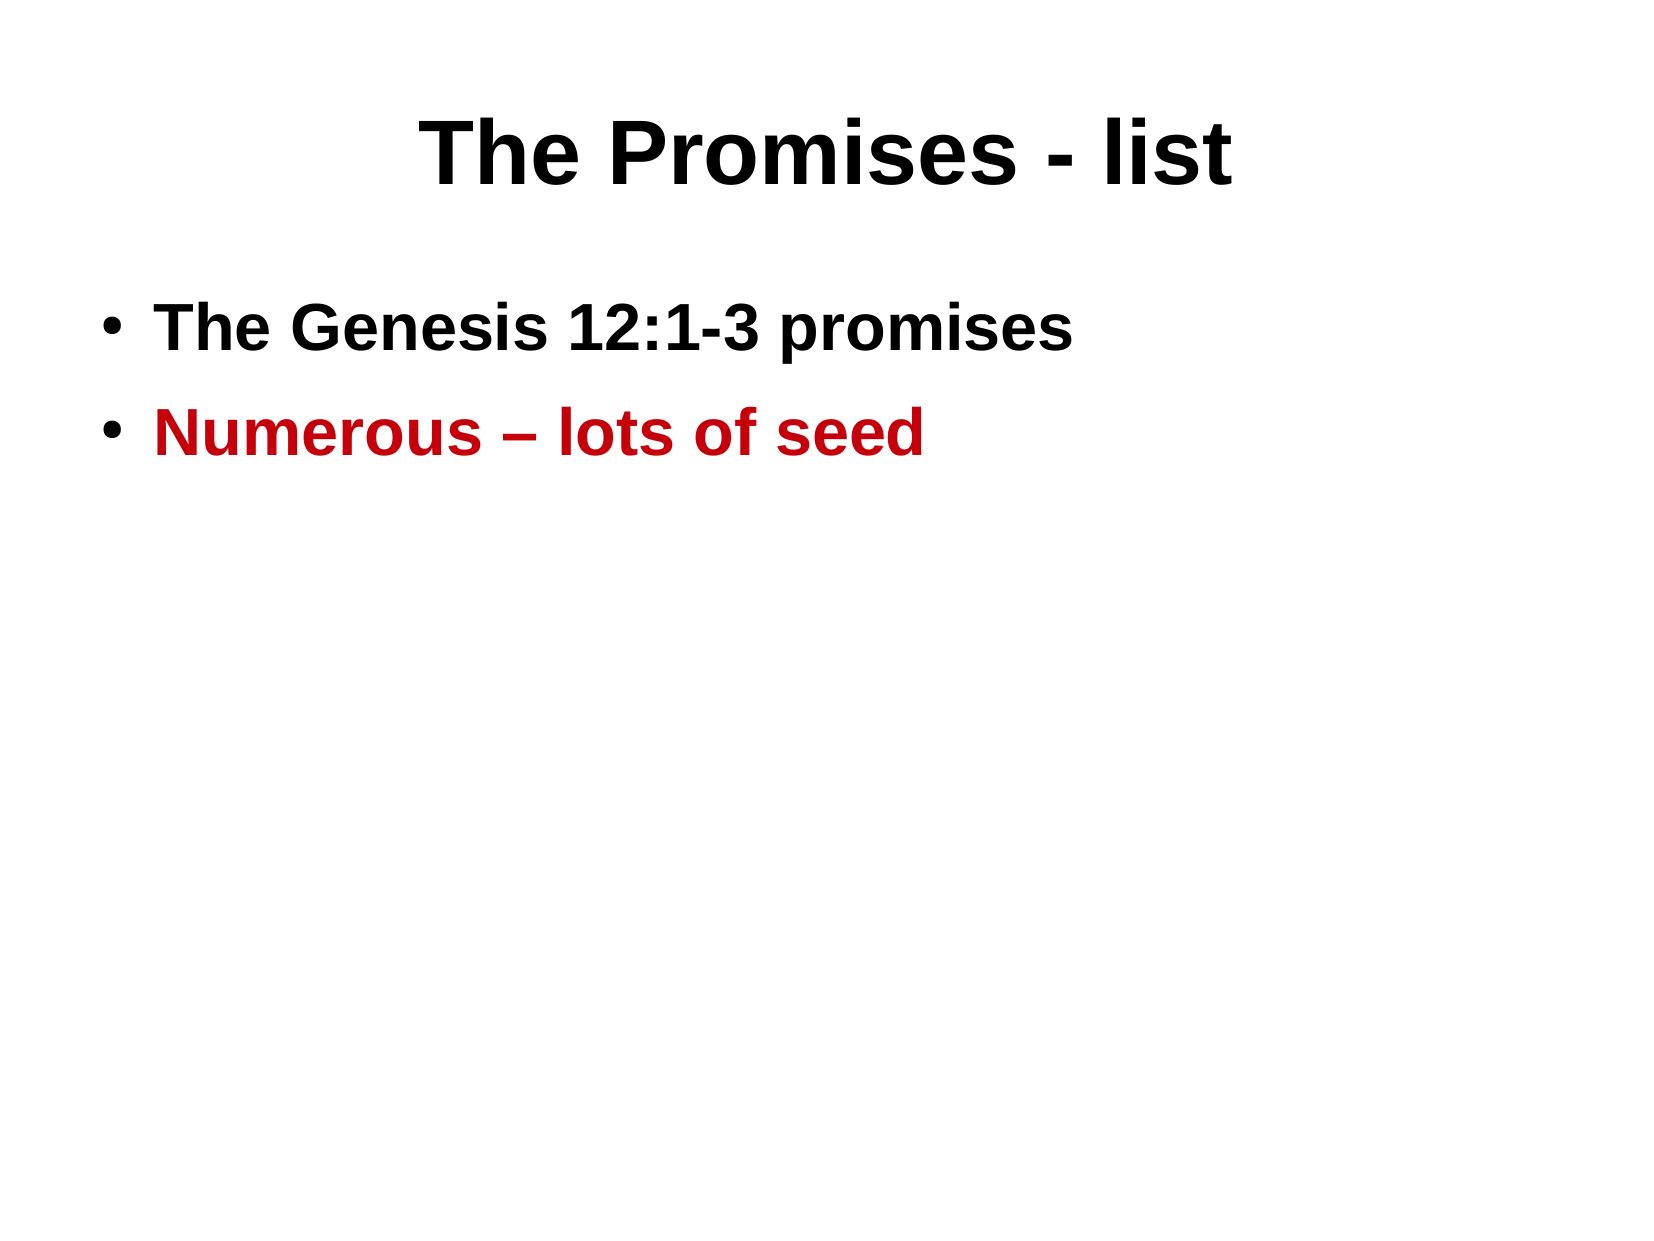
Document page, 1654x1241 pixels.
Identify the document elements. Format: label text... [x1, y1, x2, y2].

title The Promises - list [82, 49, 1571, 257]
list The Genesis 12:1-3 promises Numerous – lots of seed [82, 290, 1571, 1109]
